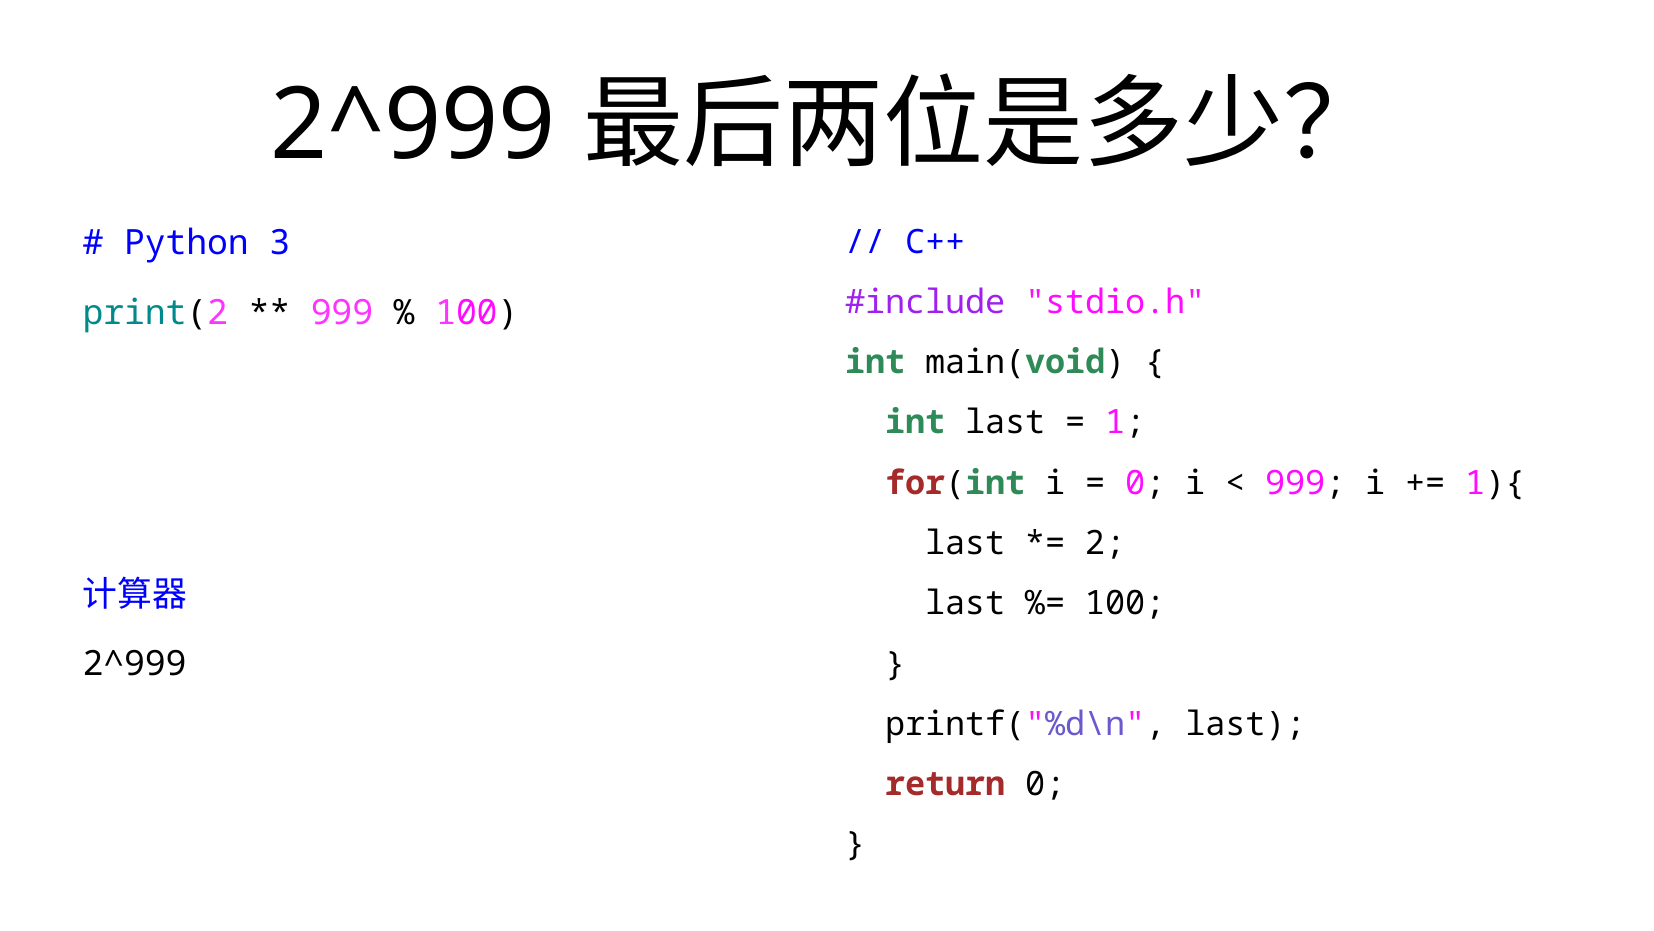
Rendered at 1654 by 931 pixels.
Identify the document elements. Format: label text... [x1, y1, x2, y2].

list // C++ #include "stdio.h" int main(void) { int last = 1; for(int i = 0; i < 999; i += 1){ last *= 2; last %= 100; } printf("%d\n", last); return 0; } [845, 217, 1572, 875]
list # Python 3 print(2 ** 999 % 100) 计算器 2^999 [82, 217, 809, 851]
title 2^999最后两位是多少？ [82, 37, 1571, 193]
